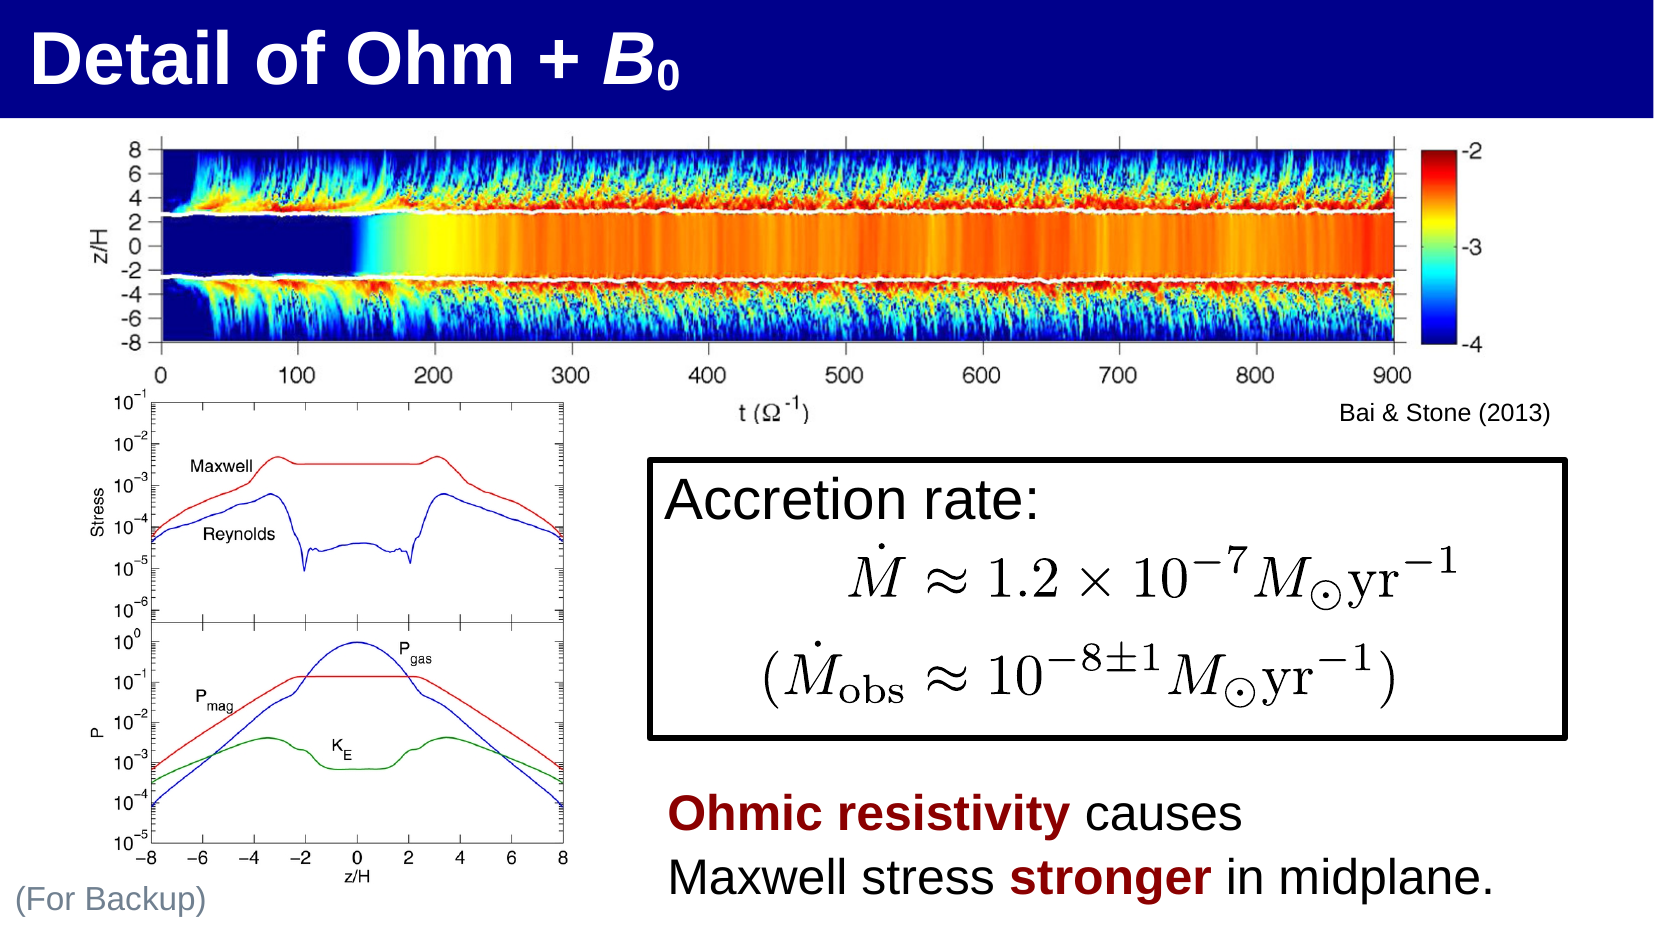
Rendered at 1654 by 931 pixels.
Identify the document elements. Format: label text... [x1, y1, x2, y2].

text_box Bai & Stone (2013) [1324, 391, 1635, 443]
text_box Ohmic resistivity causes Maxwell stress stronger in midplane. [649, 766, 1536, 916]
text_box [649, 459, 1565, 739]
picture [88, 130, 1502, 886]
text_box Detail of Ohm + B0 [0, 0, 1654, 119]
